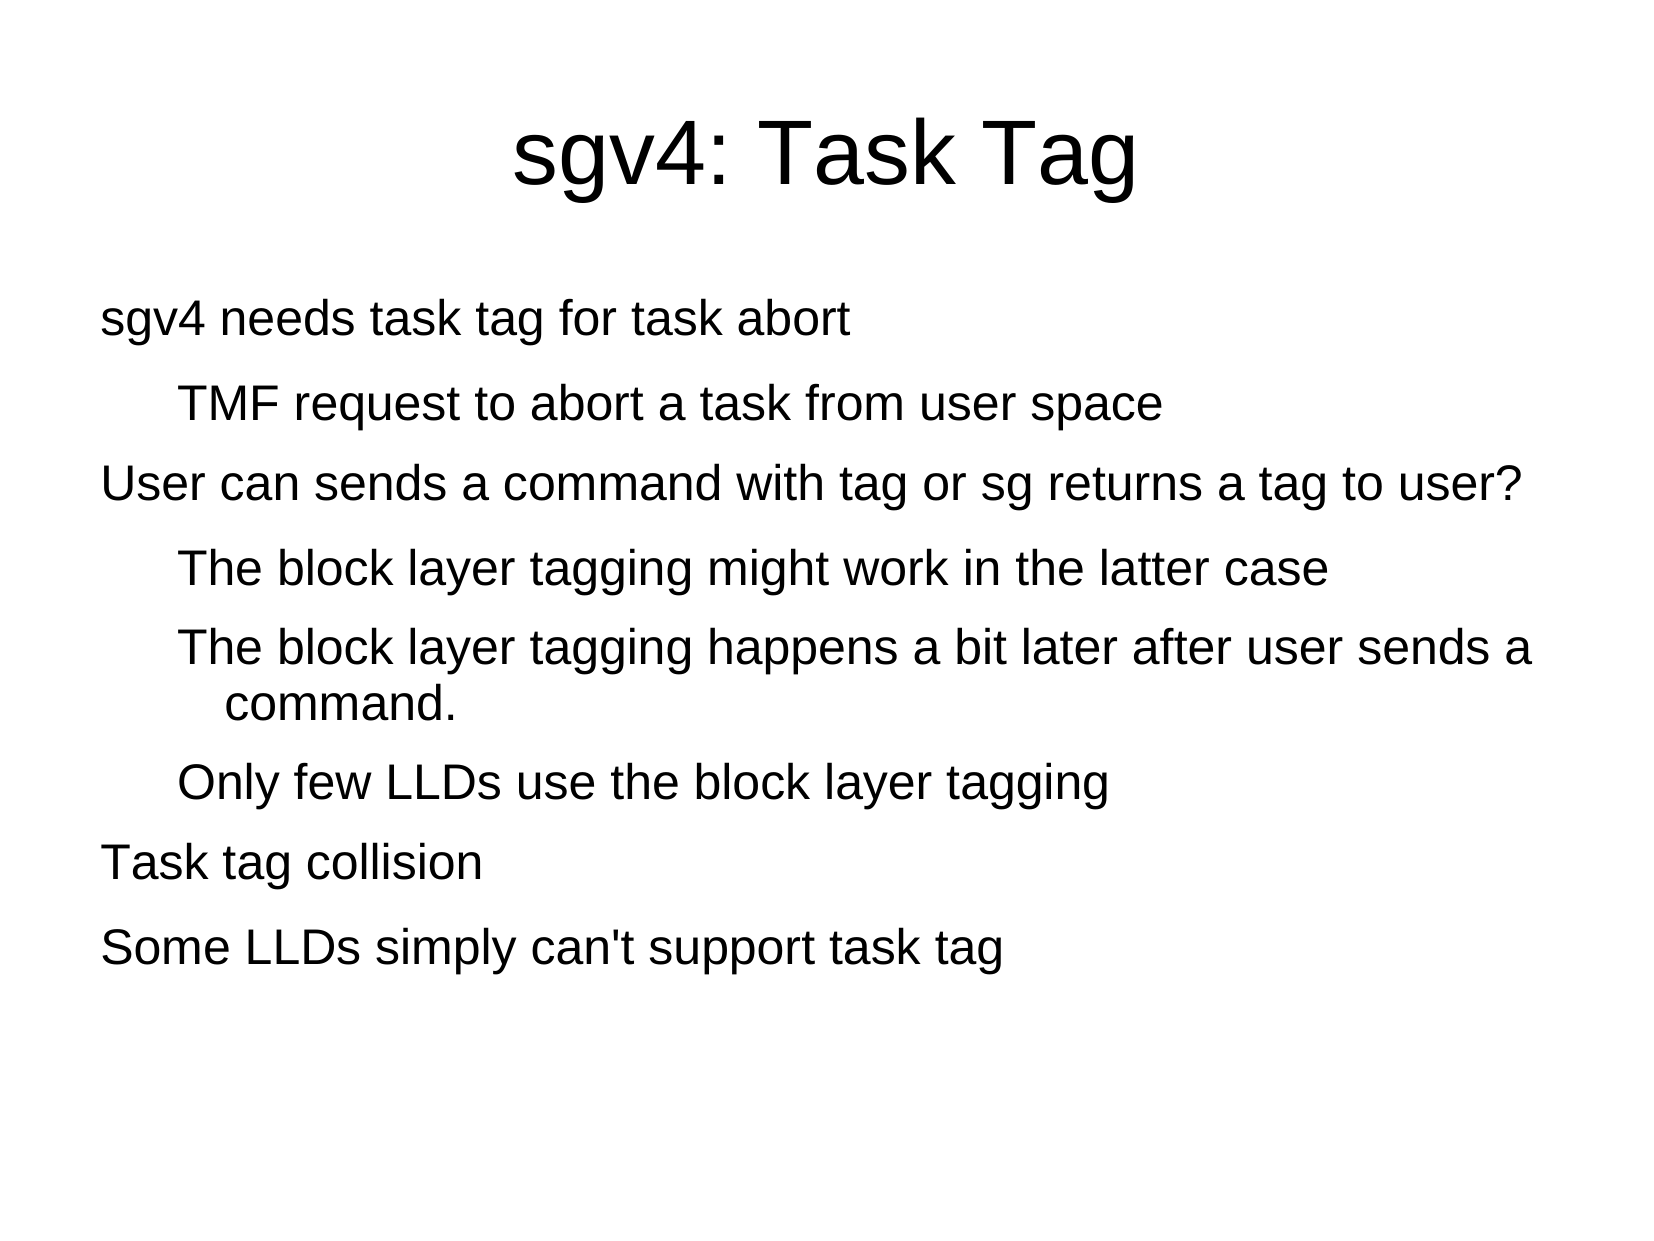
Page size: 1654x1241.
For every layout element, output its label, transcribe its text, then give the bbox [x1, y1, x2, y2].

title sgv4: Task Tag [82, 49, 1571, 257]
list sgv4 needs task tag for task abort TMF request to abort a task from user space User can sends a command with tag or sg returns a tag to user? The block layer tagging might work in the latter case The block layer tagging happens a bit later after user sends a command. Only few LLDs use the block layer tagging Task tag collision Some LLDs simply can't support task tag [82, 290, 1571, 1109]
